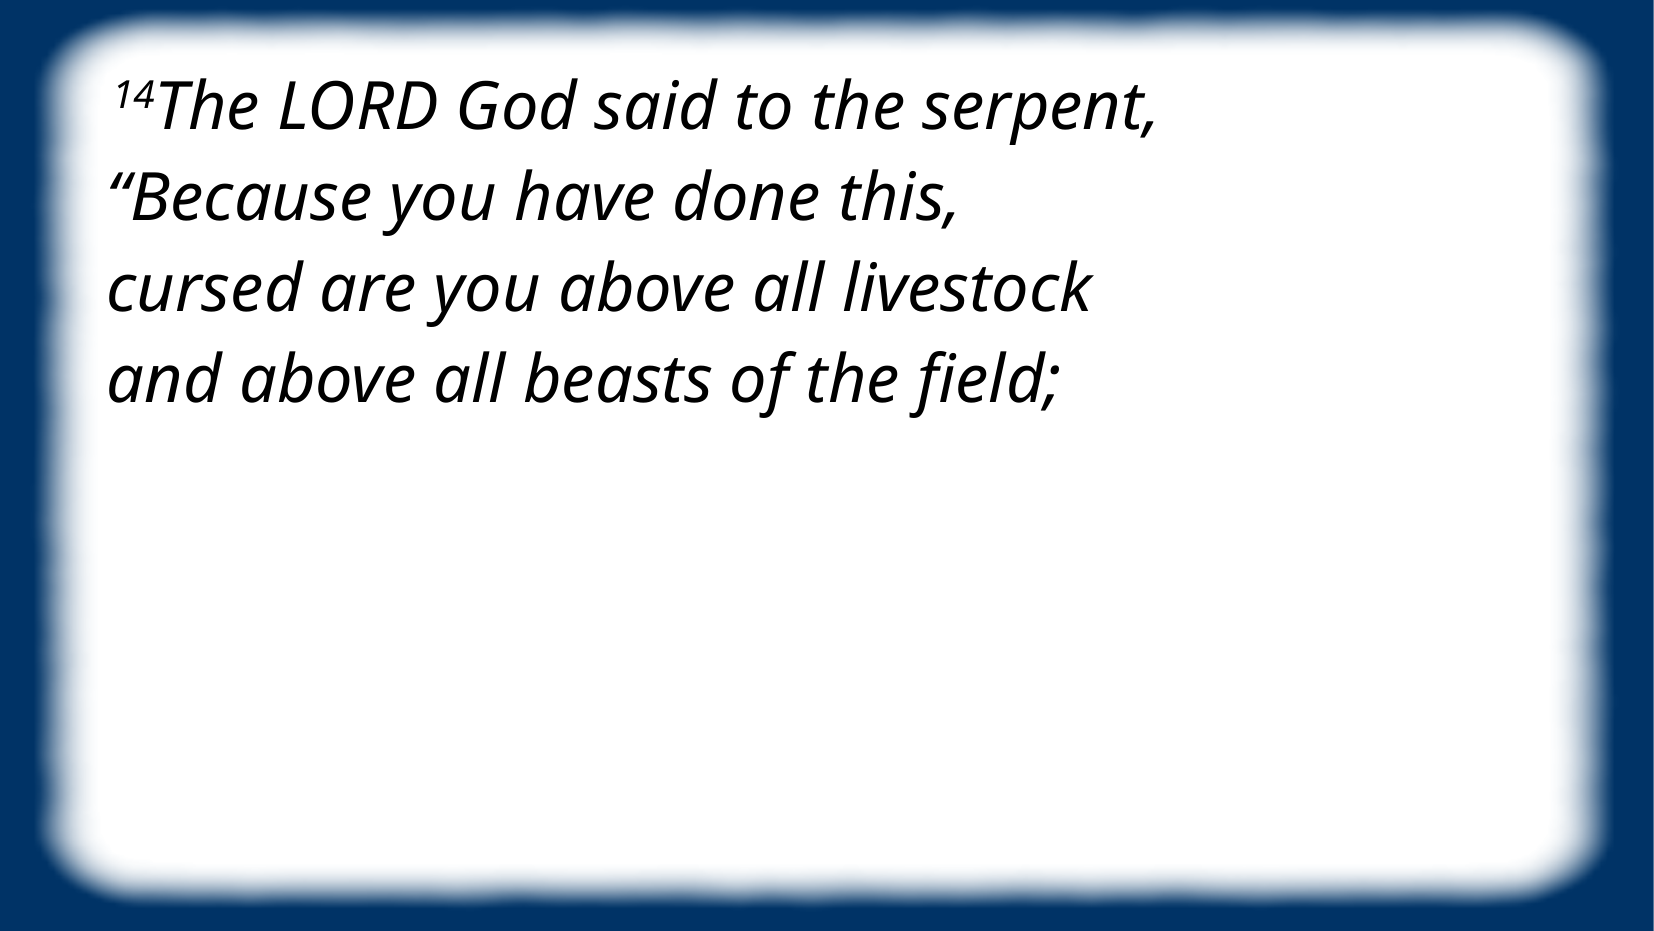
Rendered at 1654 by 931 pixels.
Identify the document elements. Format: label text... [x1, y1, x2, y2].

text_box 14The LORD God said to the serpent, “Because you have done this, cursed are you above all livestock and above all beasts of the field; [91, 51, 1561, 422]
picture [0, 0, 1654, 931]
